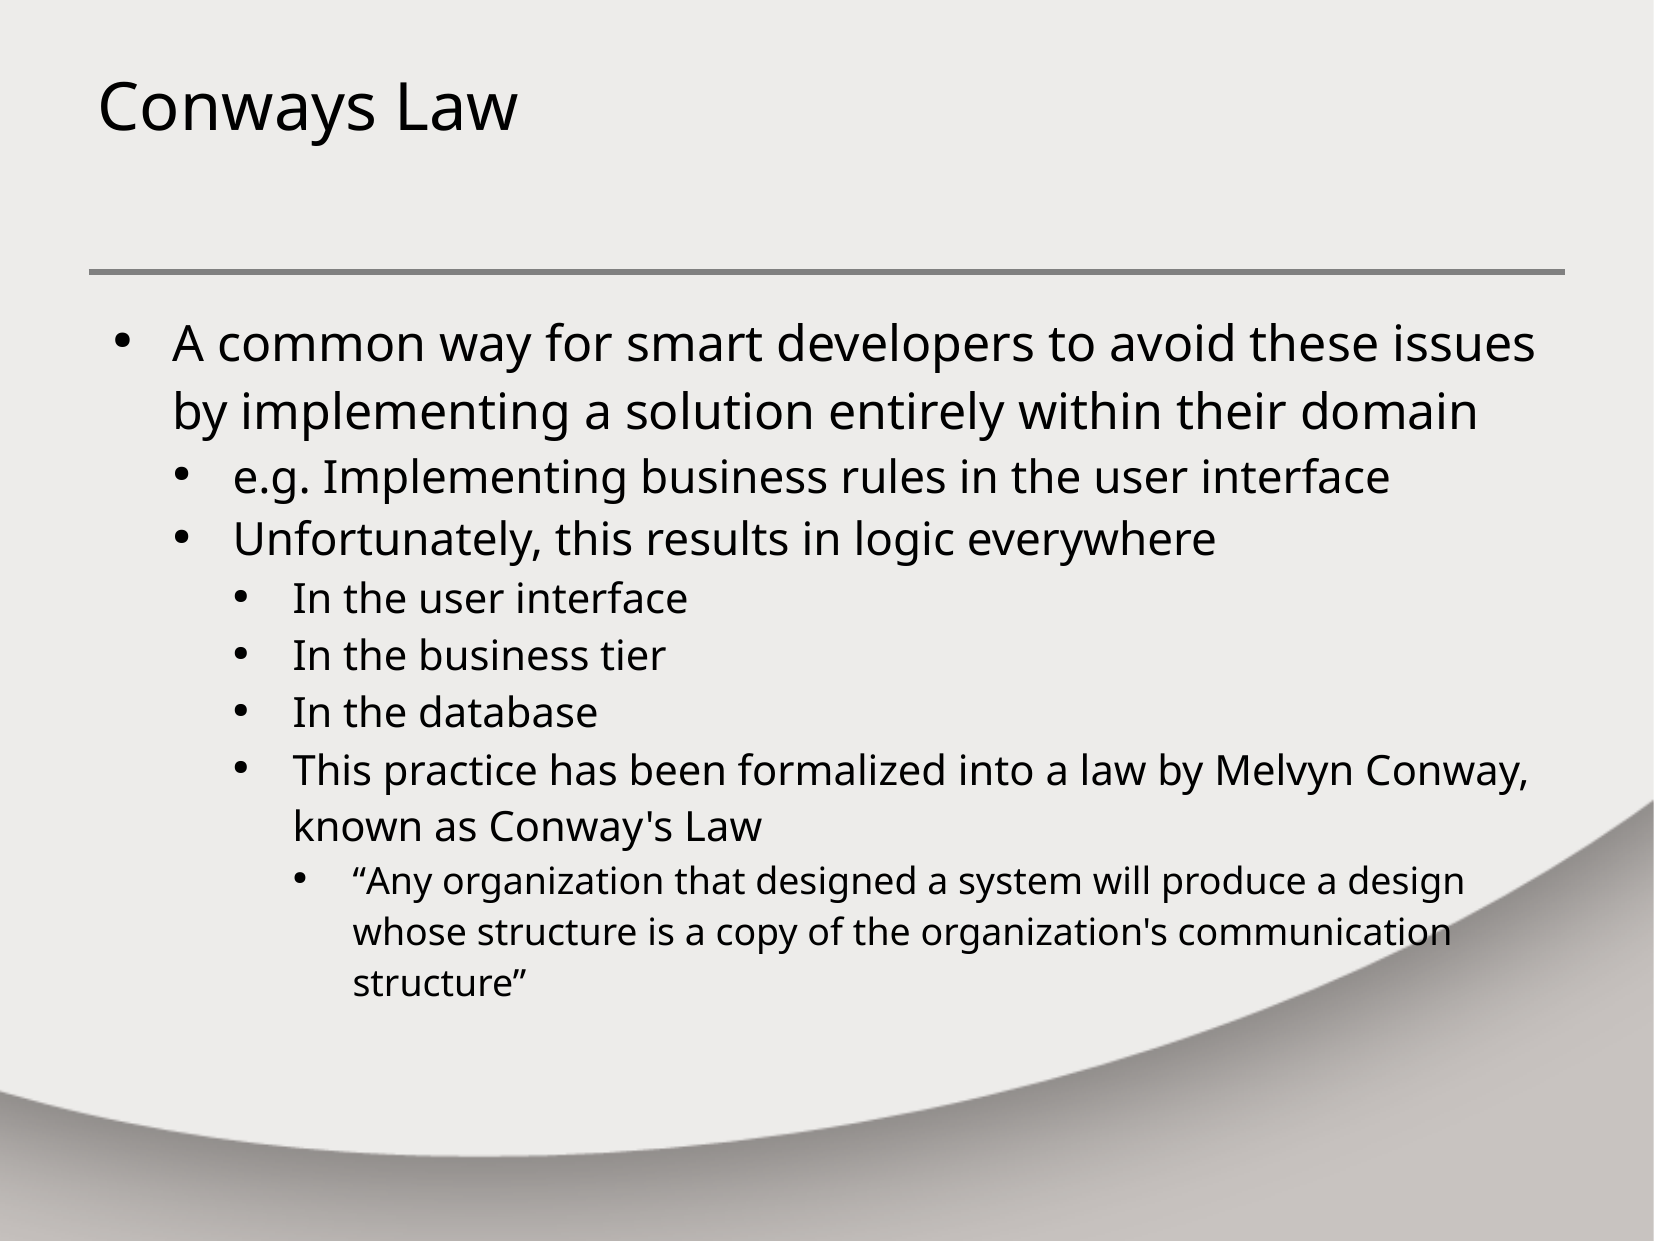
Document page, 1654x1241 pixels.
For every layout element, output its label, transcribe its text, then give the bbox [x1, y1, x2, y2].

picture [0, 0, 1654, 1241]
title Conways Law [97, 75, 1561, 226]
text_box A common way for smart developers to avoid these issues by implementing a solution entirely within their domain e.g. Implementing business rules in the user interface Unfortunately, this results in logic everywhere In the user interface In the business tier In the database This practice has been formalized into a law by Melvyn Conway, known as Conway's Law “Any organization that designed a system will produce a design whose structure is a copy of the organization's communication structure” [97, 300, 1561, 1163]
